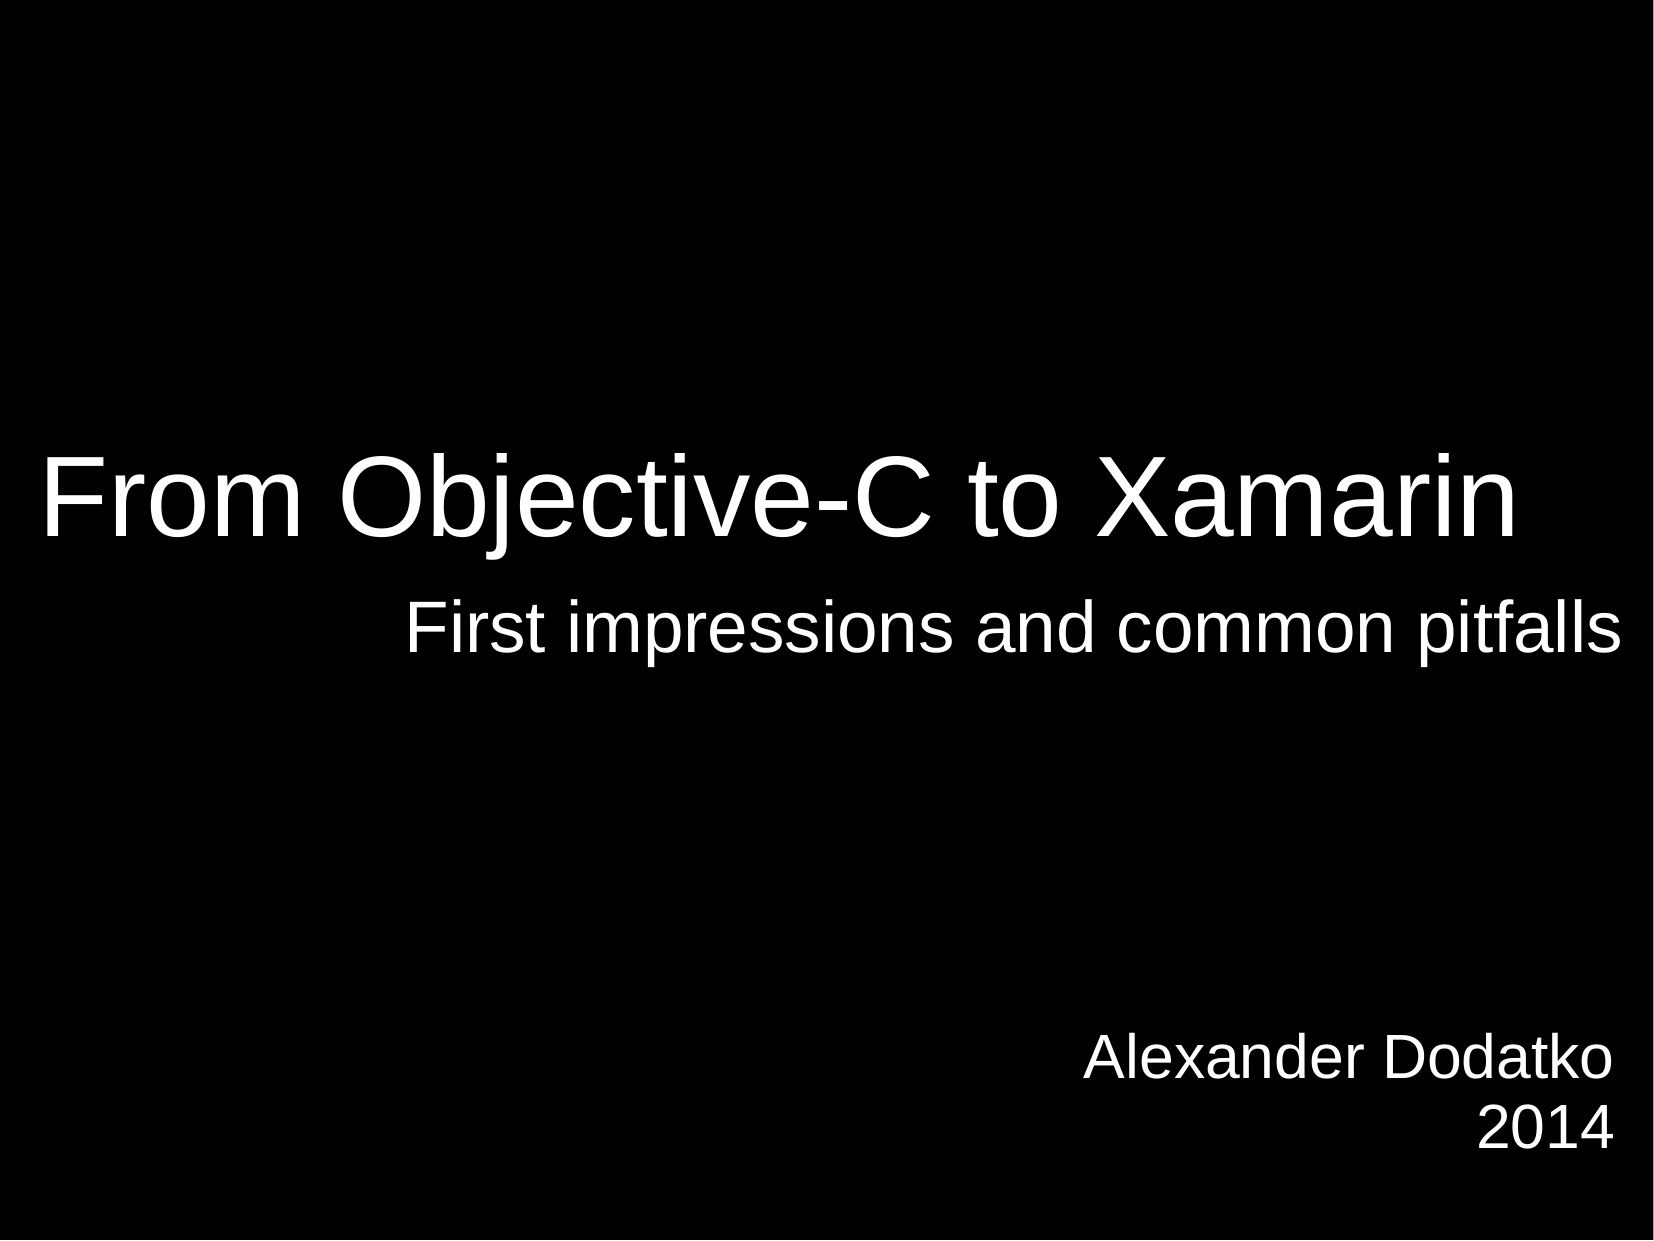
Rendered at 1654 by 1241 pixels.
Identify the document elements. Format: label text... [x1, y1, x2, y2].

text_box From Objective-C to Xamarin [23, 425, 1548, 579]
text_box First impressions and common pitfalls [389, 578, 1642, 676]
text_box Alexander Dodatko 2014 [377, 1014, 1630, 1170]
